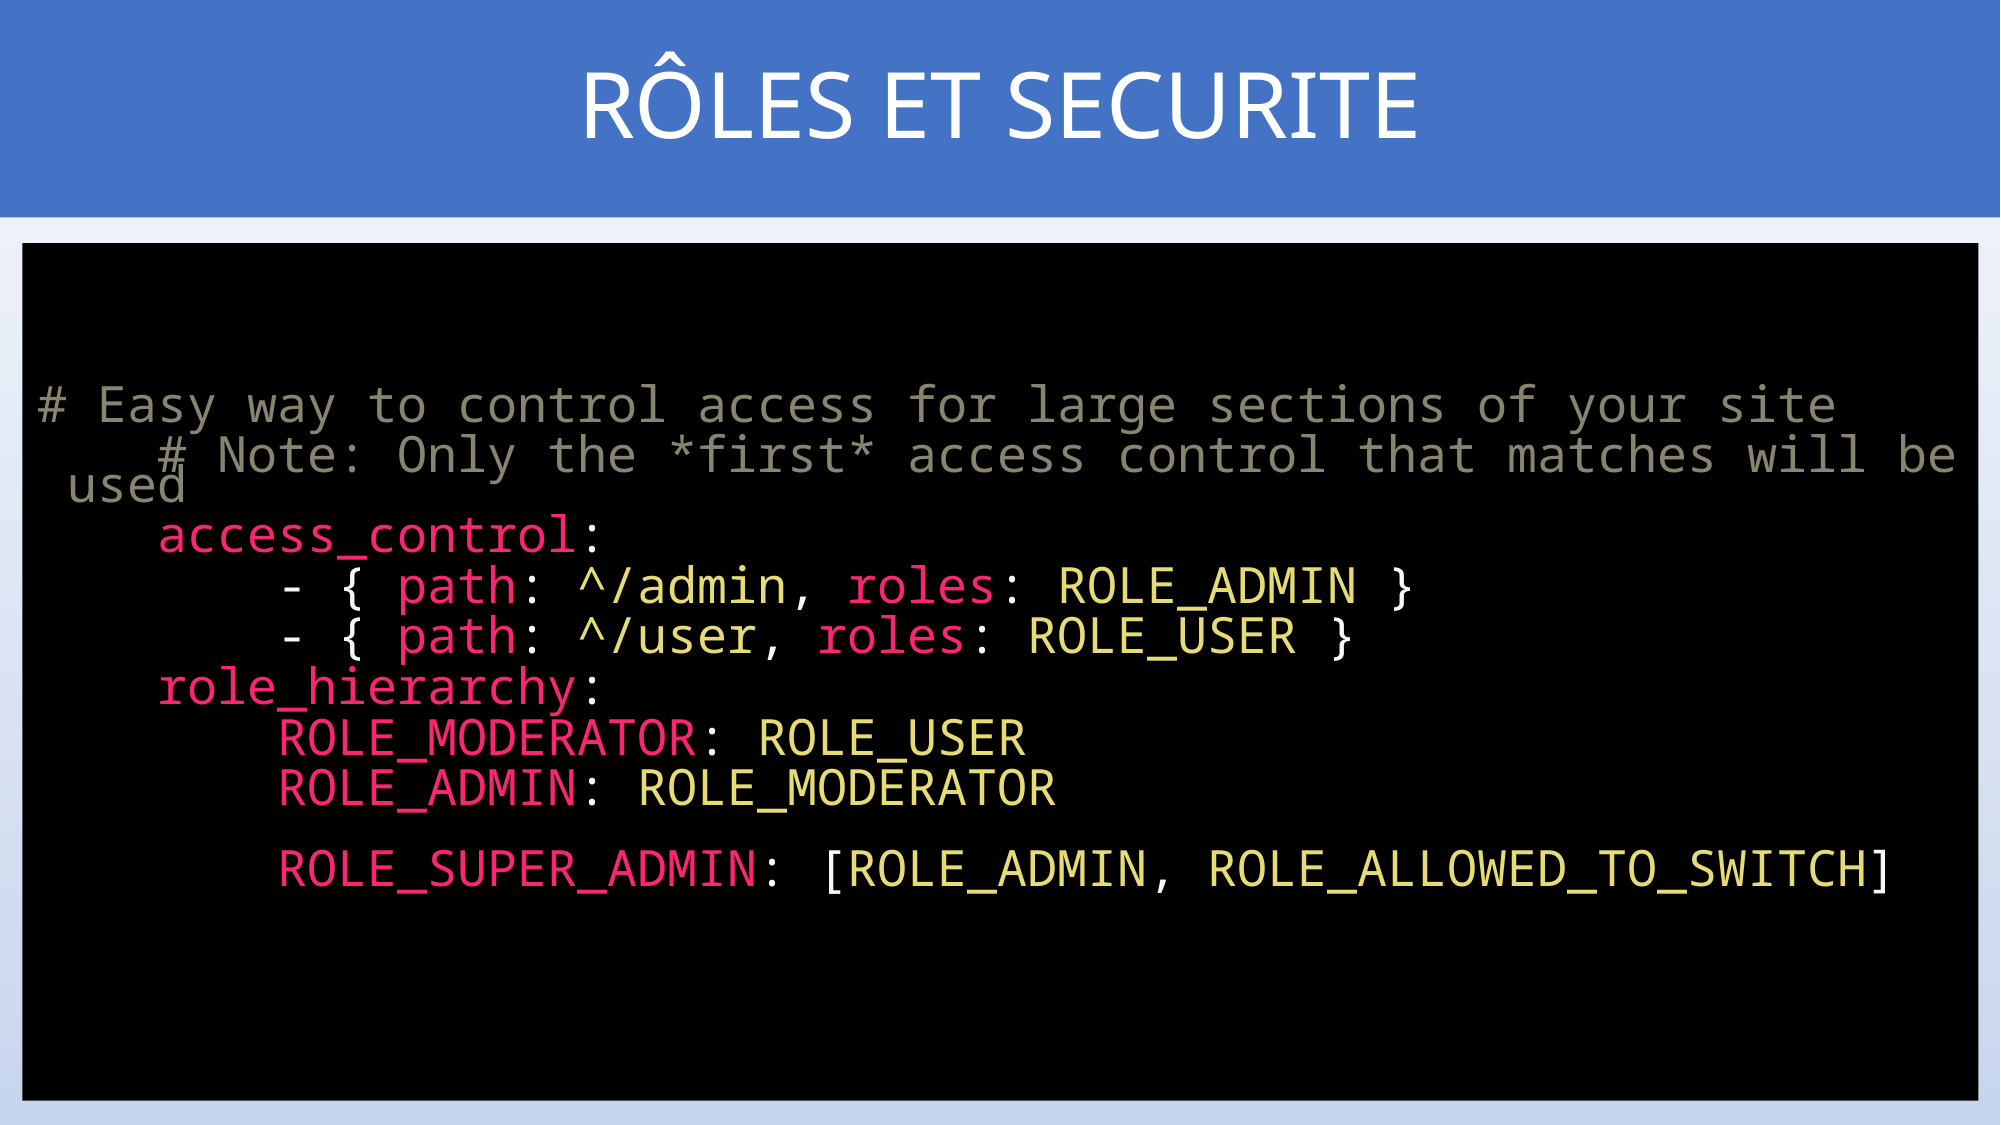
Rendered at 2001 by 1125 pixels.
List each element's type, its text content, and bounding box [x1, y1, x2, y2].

title RÔLES ET SECURITE [0, 0, 2000, 218]
text_box # Easy way to control access for large sections of your site # Note: Only the *first* access control that matches will be used access_control: - { path: ^/admin, roles: ROLE_ADMIN } - { path: ^/user, roles: ROLE_USER } role_hierarchy: ROLE_MODERATOR: ROLE_USER ROLE_ADMIN: ROLE_MODERATOR ROLE_SUPER_ADMIN: [ROLE_ADMIN, ROLE_ALLOWED_TO_SWITCH] [22, 243, 1979, 1101]
